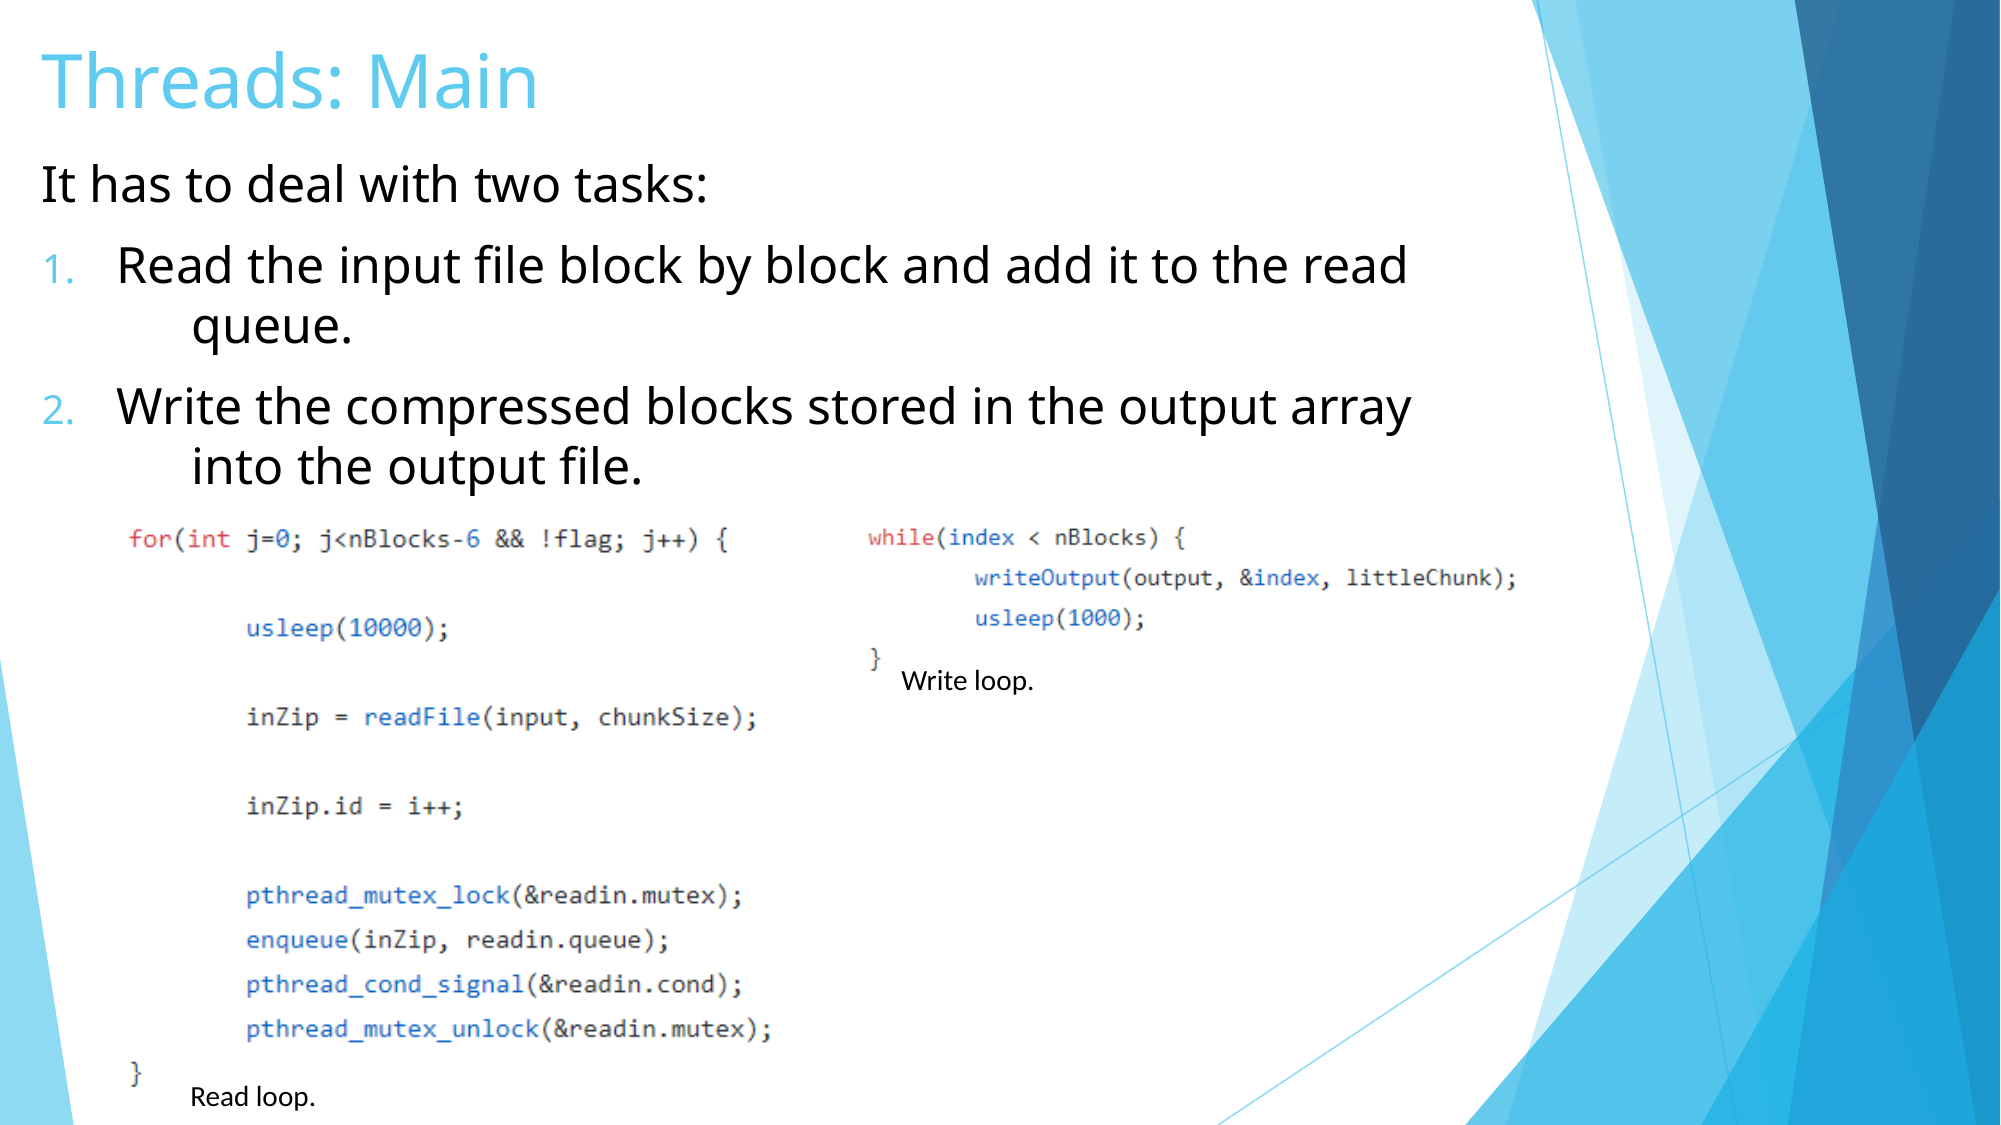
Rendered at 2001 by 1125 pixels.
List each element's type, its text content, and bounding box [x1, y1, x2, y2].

title Threads: Main [26, 25, 1438, 145]
picture [853, 508, 1540, 705]
text_box Write loop. [886, 653, 1507, 705]
list It has to deal with two tasks: Read the input file block by block and add it to the read queue. Write the compressed blocks stored in the output array into the output file. [26, 145, 1438, 519]
picture [81, 503, 800, 1121]
text_box Read loop. [175, 1069, 796, 1121]
